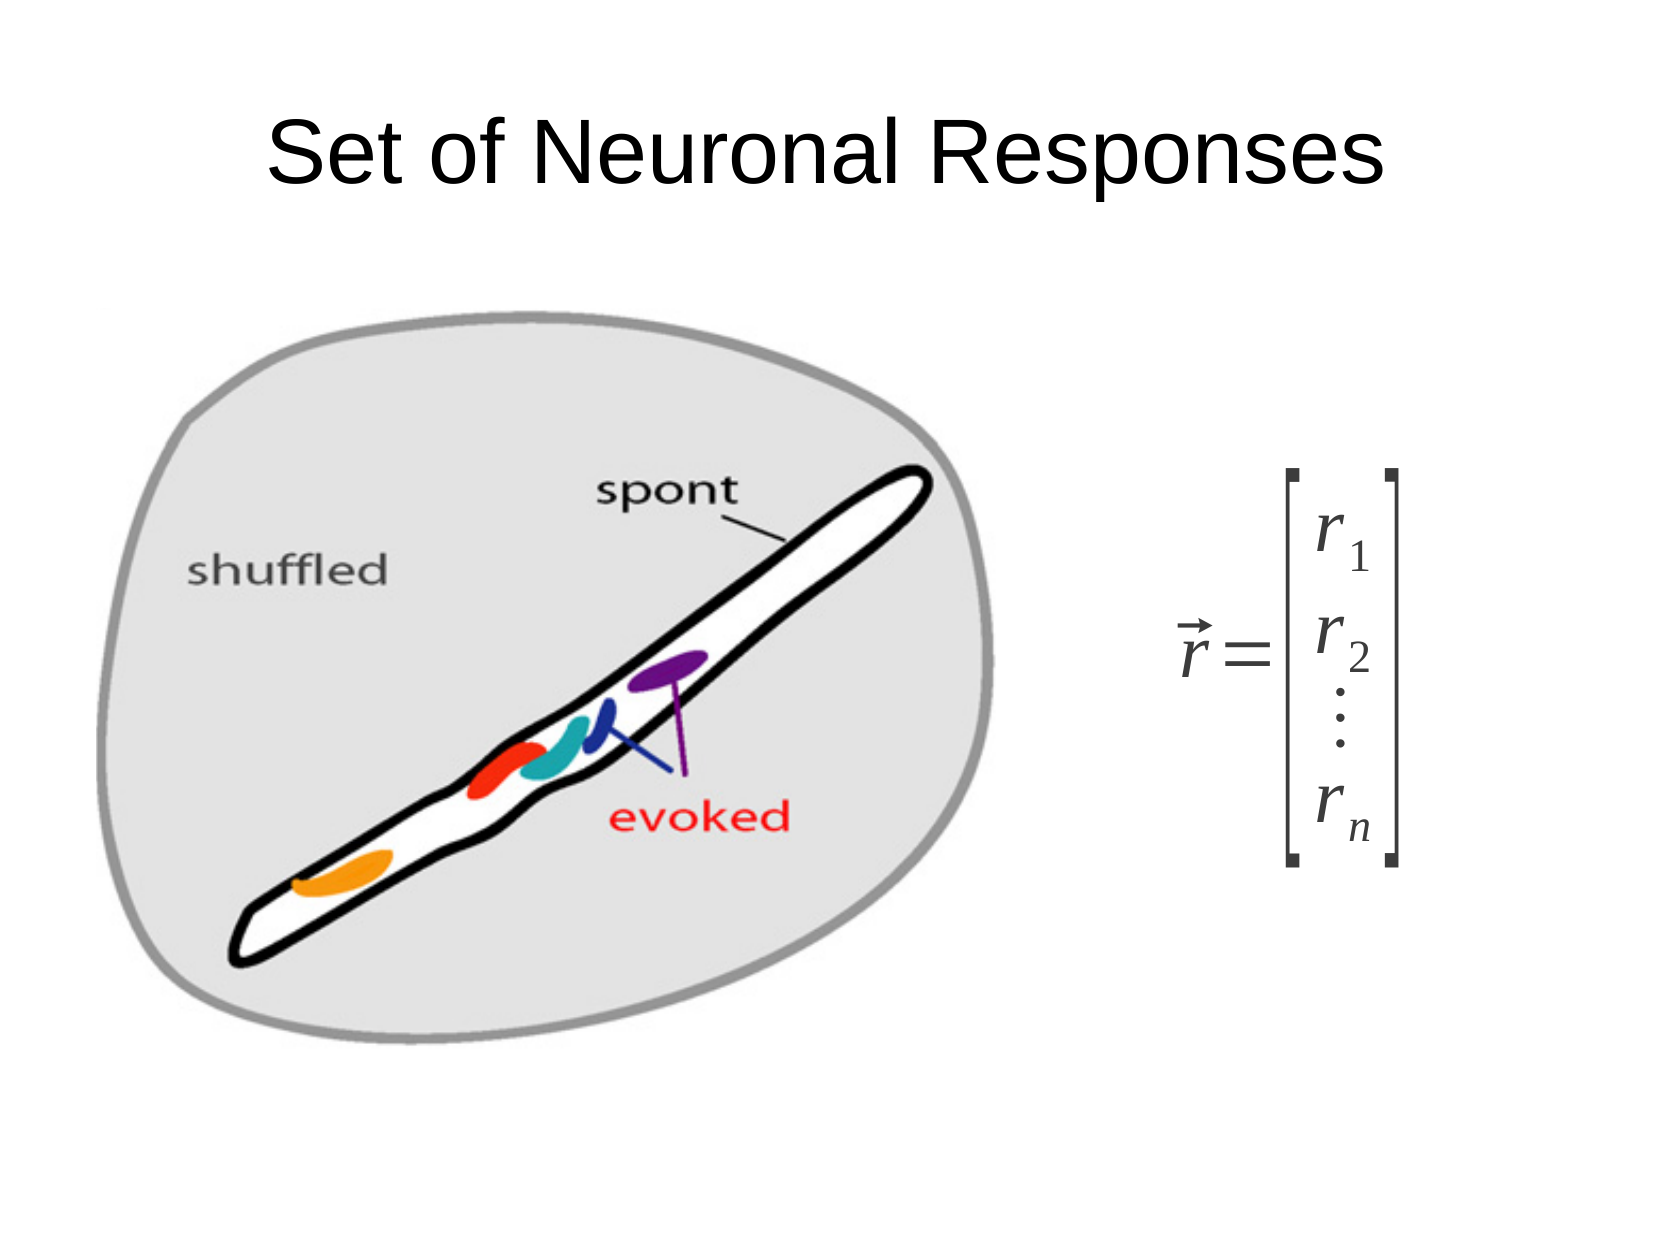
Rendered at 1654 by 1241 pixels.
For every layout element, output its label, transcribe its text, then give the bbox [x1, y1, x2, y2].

title Set of Neuronal Responses [82, 49, 1571, 257]
picture [96, 308, 998, 1089]
chart [1155, 464, 1421, 870]
